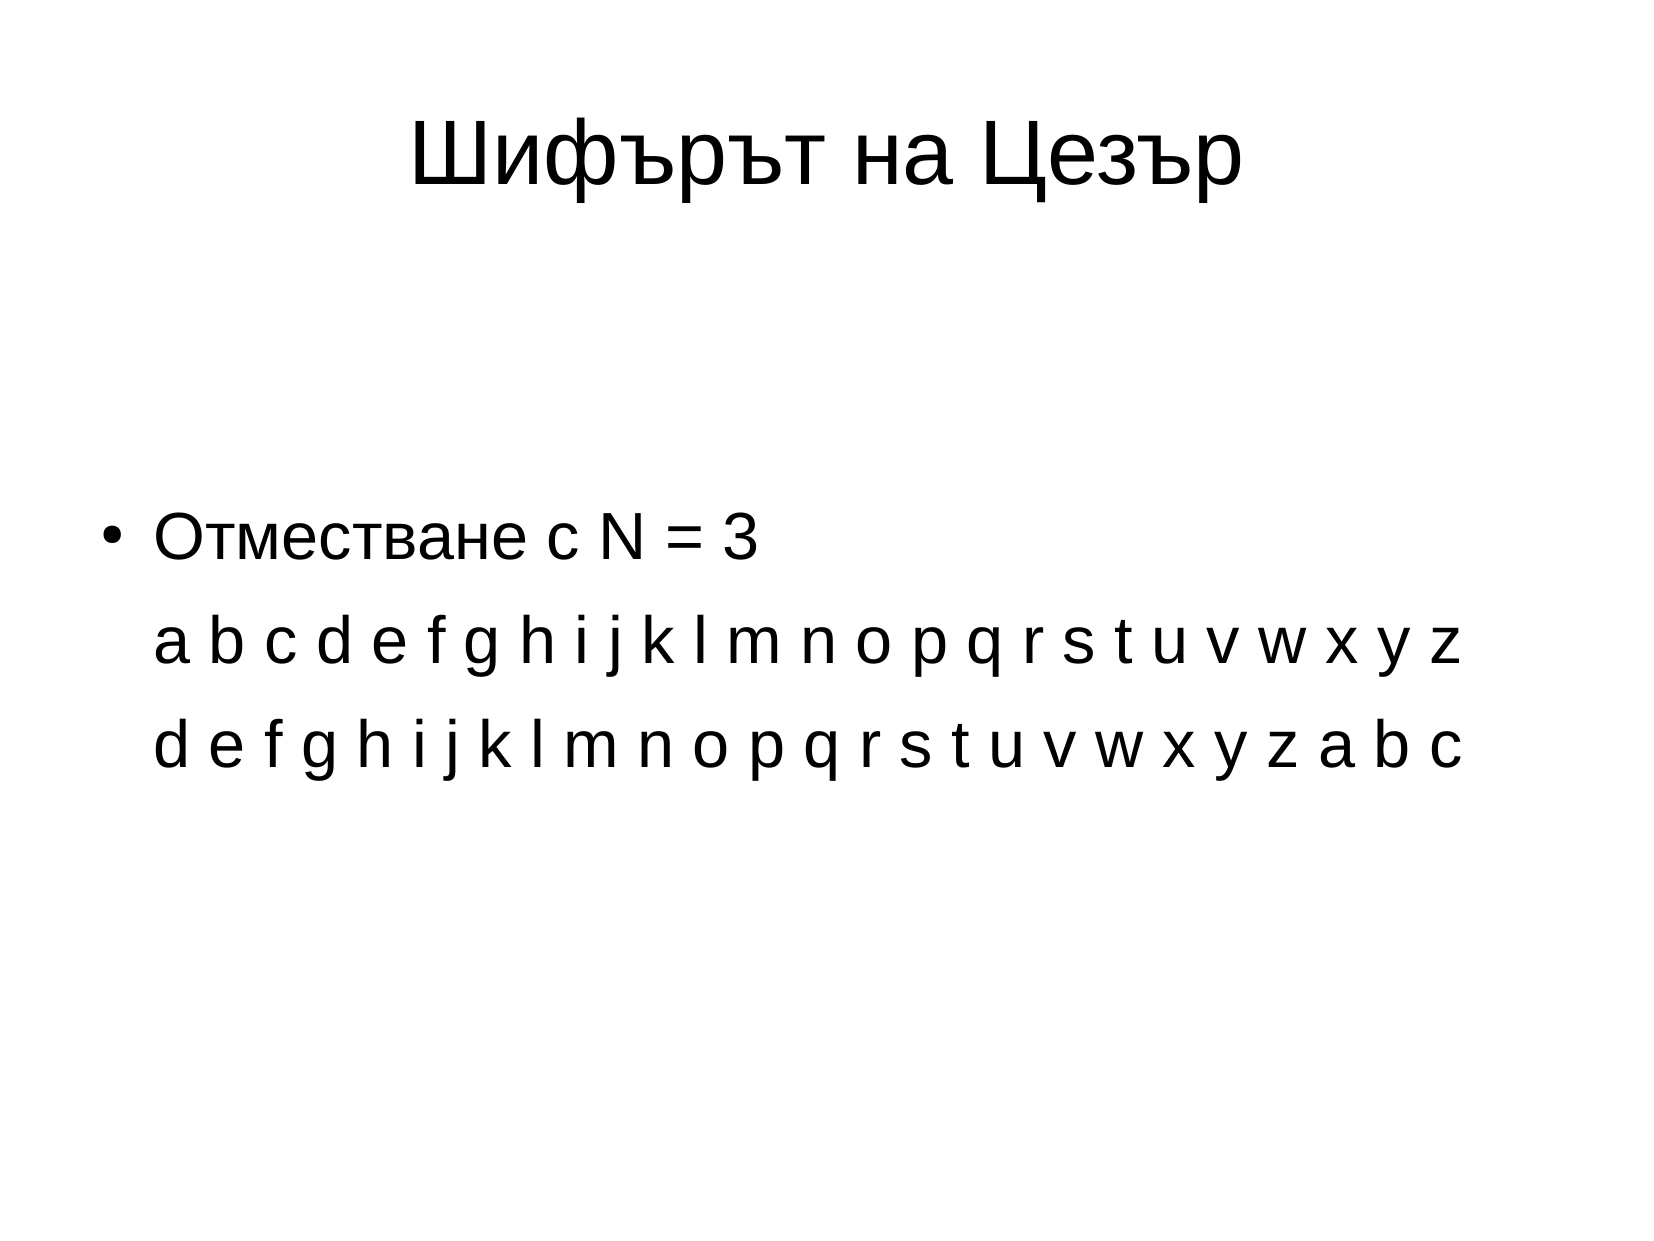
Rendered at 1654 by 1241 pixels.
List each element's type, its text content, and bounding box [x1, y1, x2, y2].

title Шифърът на Цезър [82, 56, 1571, 250]
list Отместване с N = 3 a b c d e f g h i j k l m n o p q r s t u v w x y z d e f g h i j k l m n o p q r s t u v w x y z a b c [82, 290, 1571, 1109]
